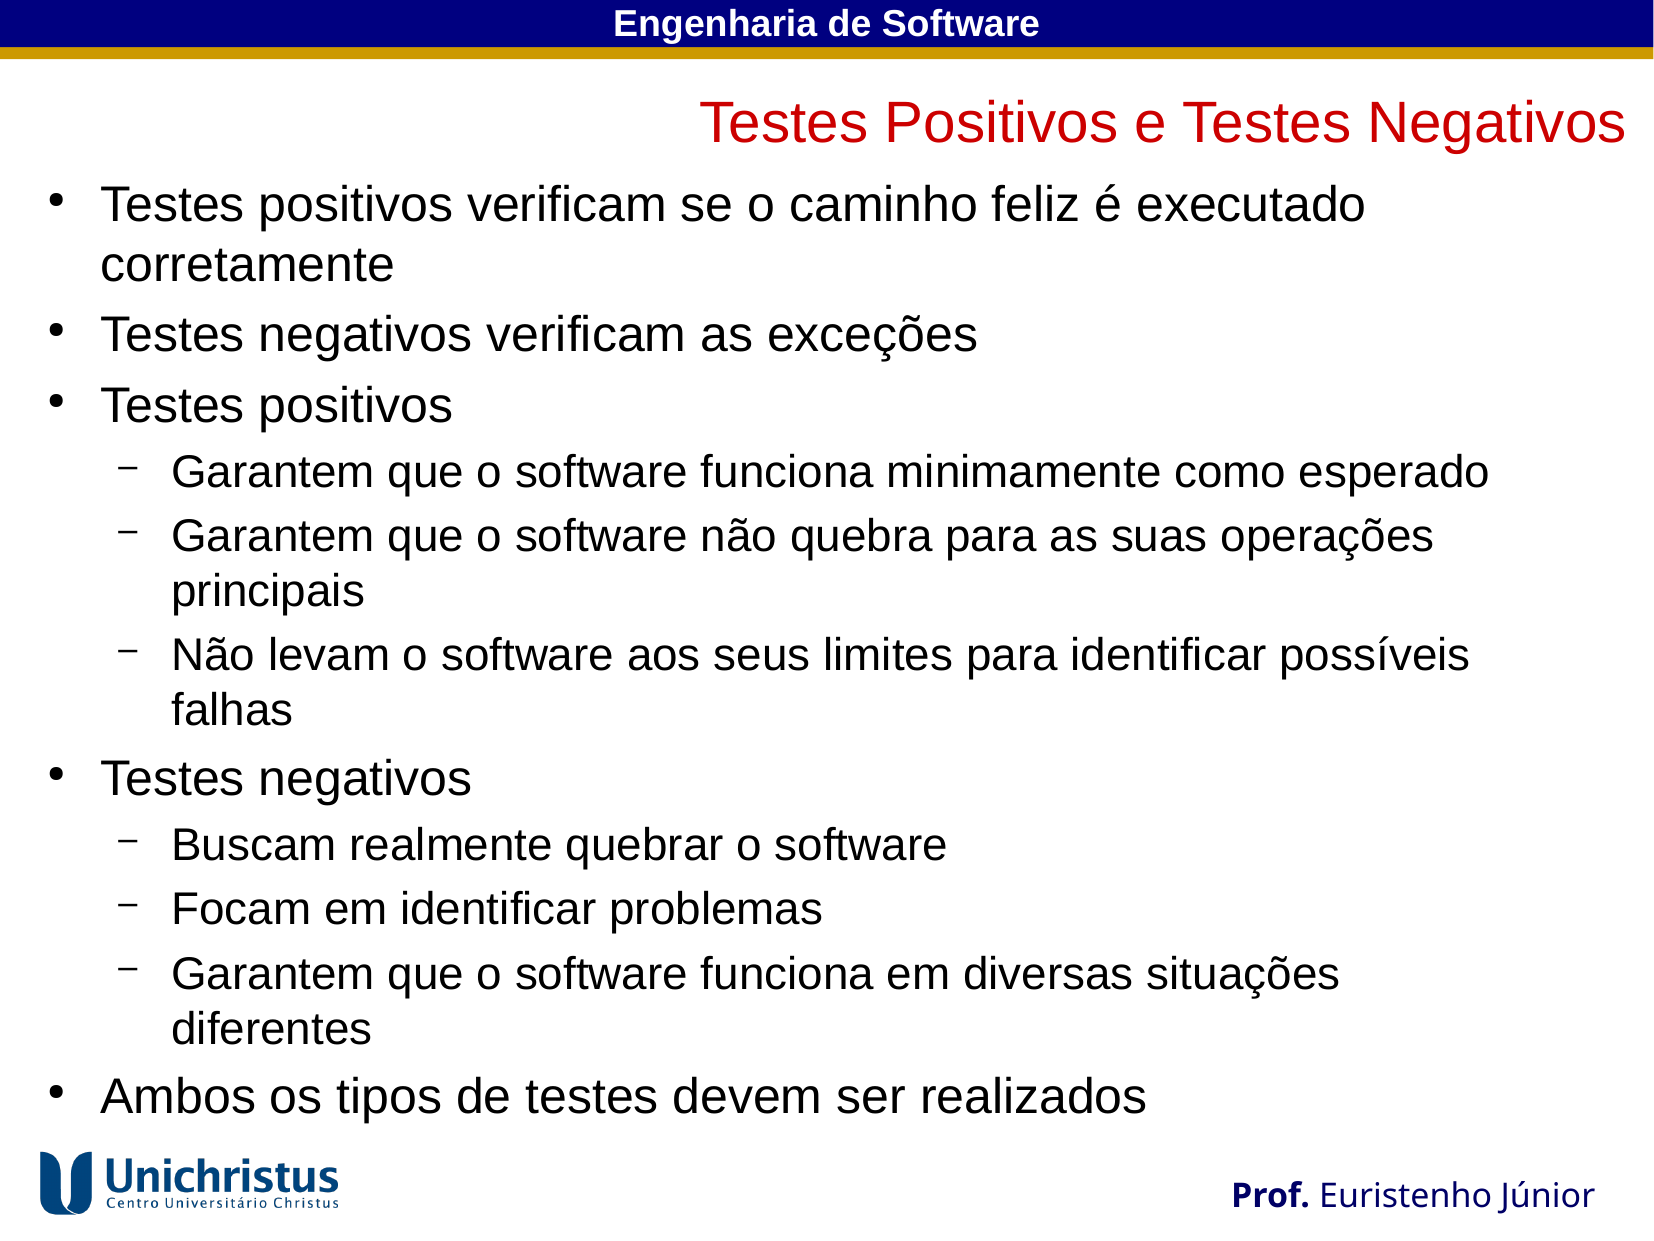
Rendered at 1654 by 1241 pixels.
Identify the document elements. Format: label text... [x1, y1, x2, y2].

picture [35, 1148, 343, 1217]
text_box Testes Positivos e Testes Negativos [685, 82, 1643, 189]
text_box [0, 48, 1654, 60]
list Testes positivos verificam se o caminho feliz é executado corretamente Testes negativos verificam as exceções Testes positivos Garantem que o software funciona minimamente como esperado Garantem que o software não quebra para as suas operações principais Não levam o software aos seus limites para identificar possíveis falhas Testes negativos Buscam realmente quebrar o software Focam em identificar problemas Garantem que o software funciona em diversas situações diferentes Ambos os tipos de testes devem ser realizados [14, 163, 1548, 1132]
text_box Engenharia de Software [0, 0, 1654, 48]
text_box Prof. Euristenho Júnior [1216, 1163, 1654, 1224]
